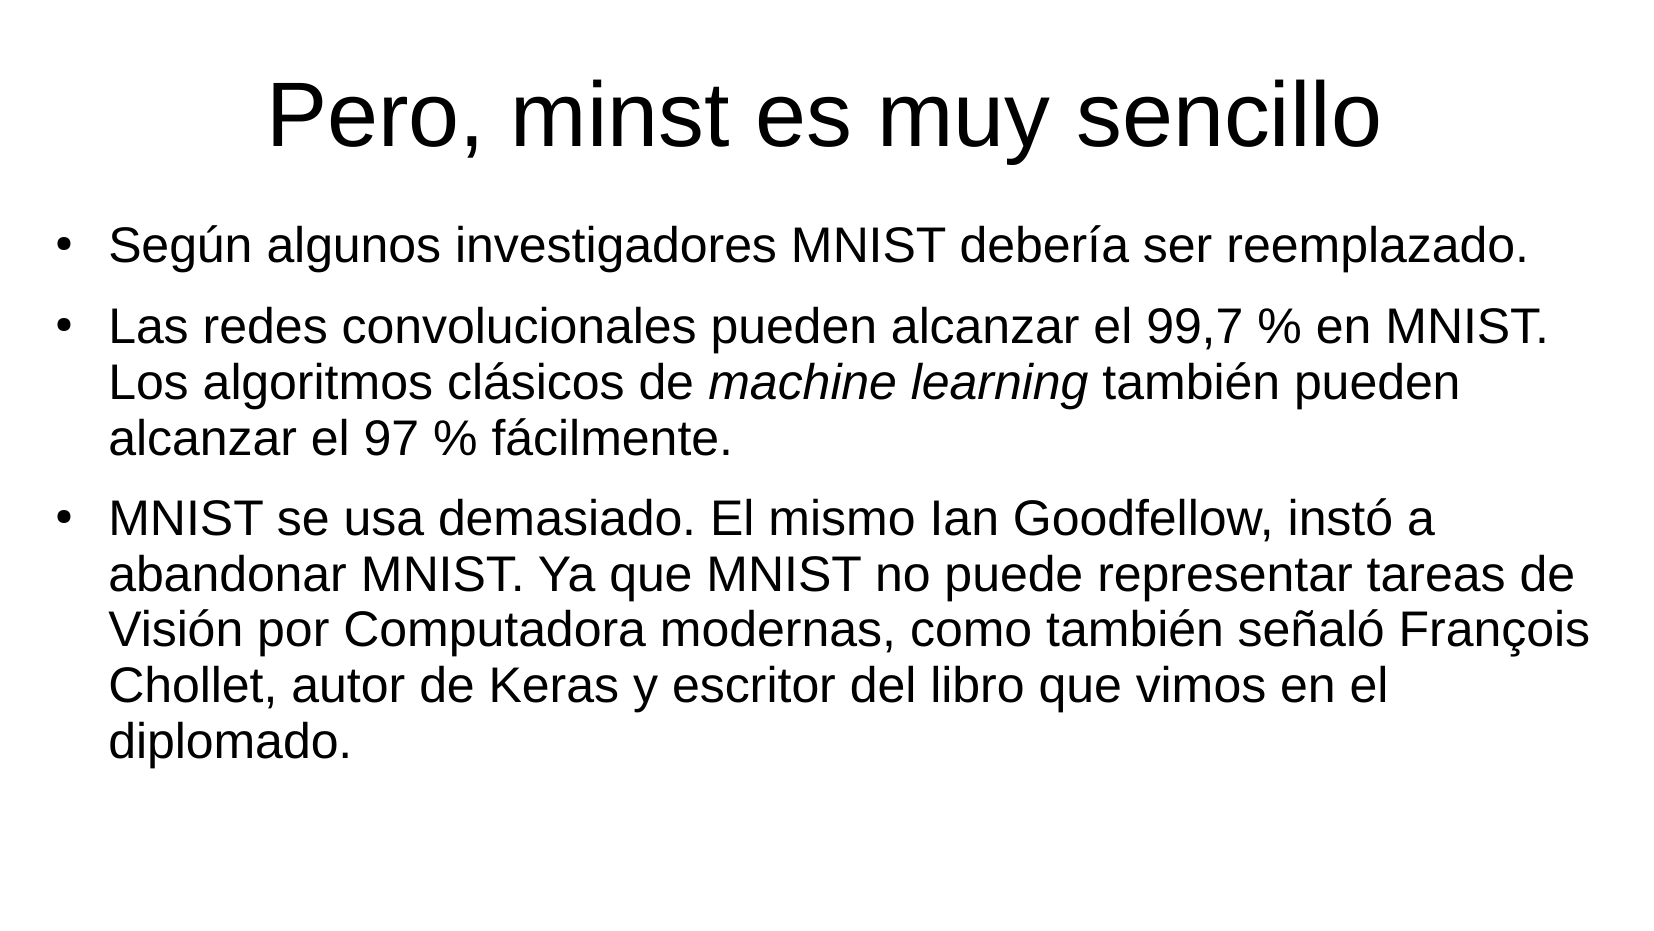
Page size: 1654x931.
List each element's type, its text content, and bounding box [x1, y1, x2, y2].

title Pero, minst es muy sencillo [37, 12, 1613, 217]
list Según algunos investigadores MNIST debería ser reemplazado. Las redes convolucionales pueden alcanzar el 99,7 % en MNIST. Los algoritmos clásicos de machine learning también pueden alcanzar el 97 % fácilmente. MNIST se usa demasiado. El mismo Ian Goodfellow, instó a abandonar MNIST. Ya que MNIST no puede representar tareas de Visión por Computadora modernas, como también señaló François Chollet, autor de Keras y escritor del libro que vimos en el diplomado. [37, 217, 1613, 863]
